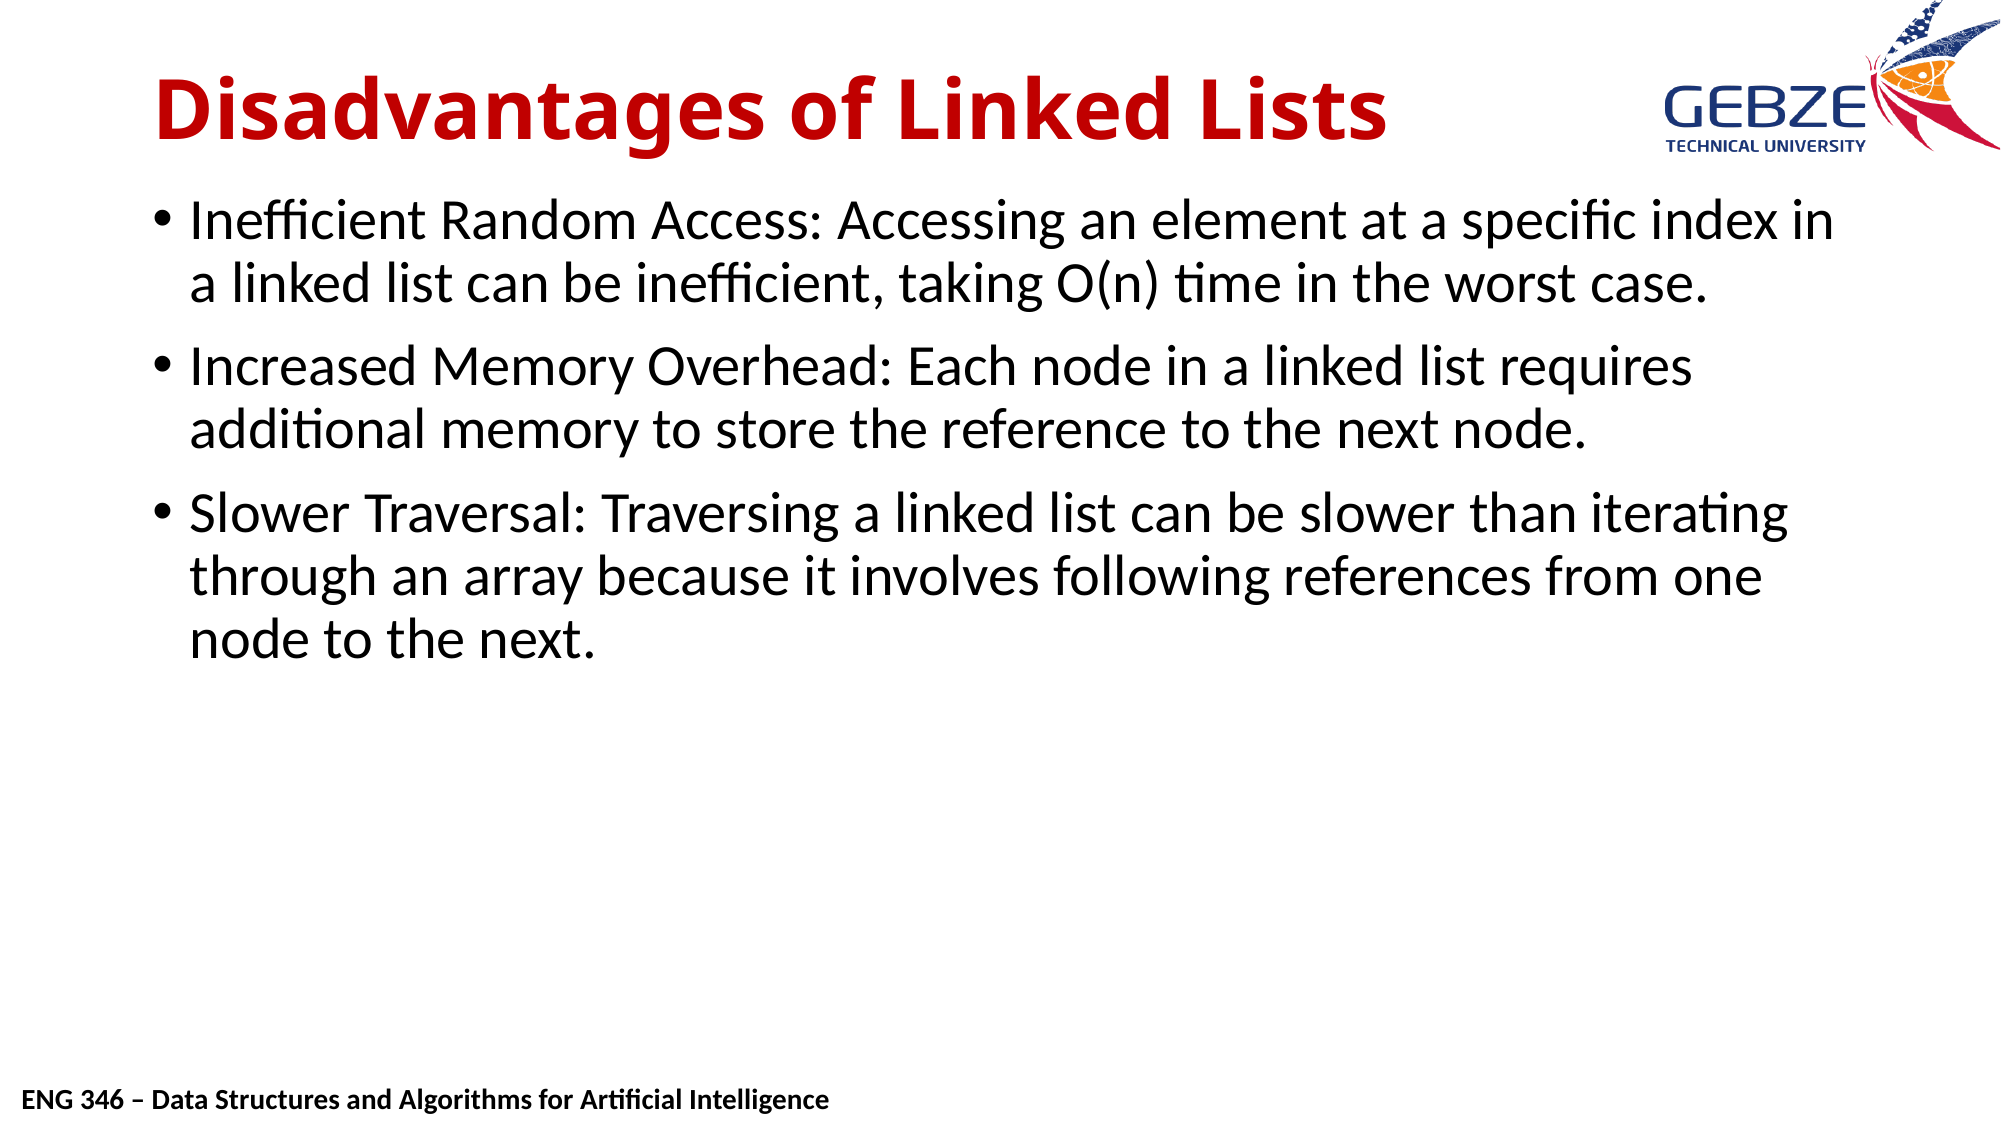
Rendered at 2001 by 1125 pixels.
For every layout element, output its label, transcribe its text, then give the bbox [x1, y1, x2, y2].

list Inefficient Random Access: Accessing an element at a specific index in a linked list can be inefficient, taking O(n) time in the worst case. Increased Memory Overhead: Each node in a linked list requires additional memory to store the reference to the next node. Slower Traversal: Traversing a linked list can be slower than iterating through an array because it involves following references from one node to the next. [137, 181, 1863, 1014]
picture [1665, 0, 2001, 152]
title Disadvantages of Linked Lists [137, 59, 1863, 166]
